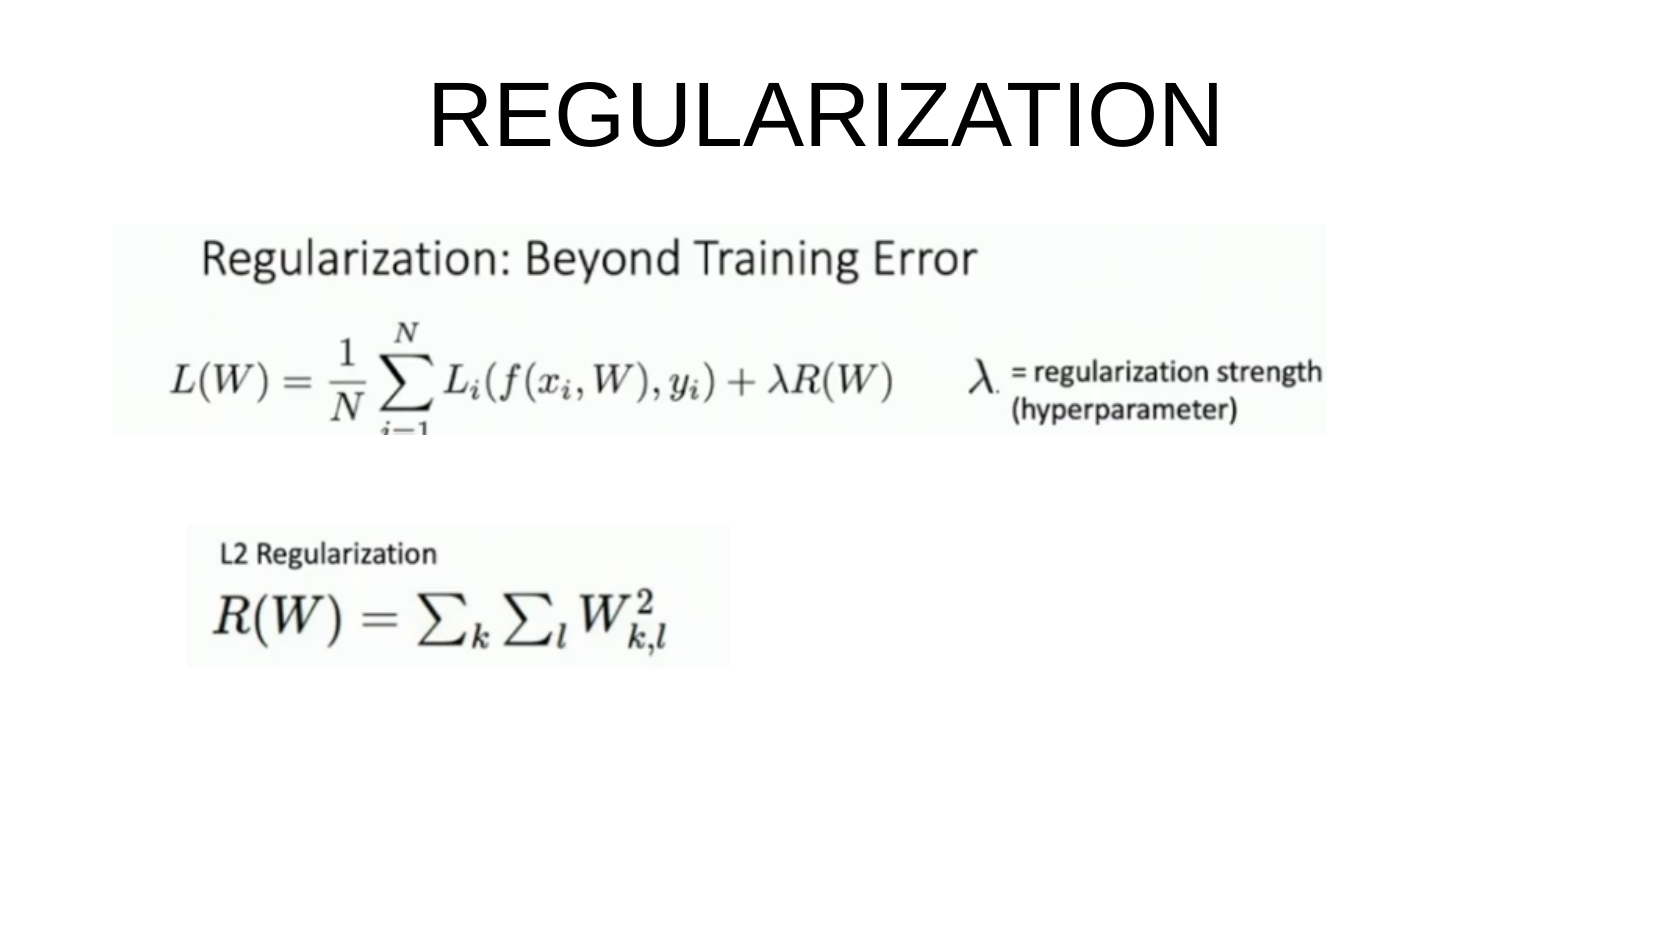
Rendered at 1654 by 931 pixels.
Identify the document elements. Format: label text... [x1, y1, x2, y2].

title REGULARIZATION [82, 37, 1571, 193]
picture [187, 524, 730, 668]
picture [112, 224, 1327, 435]
